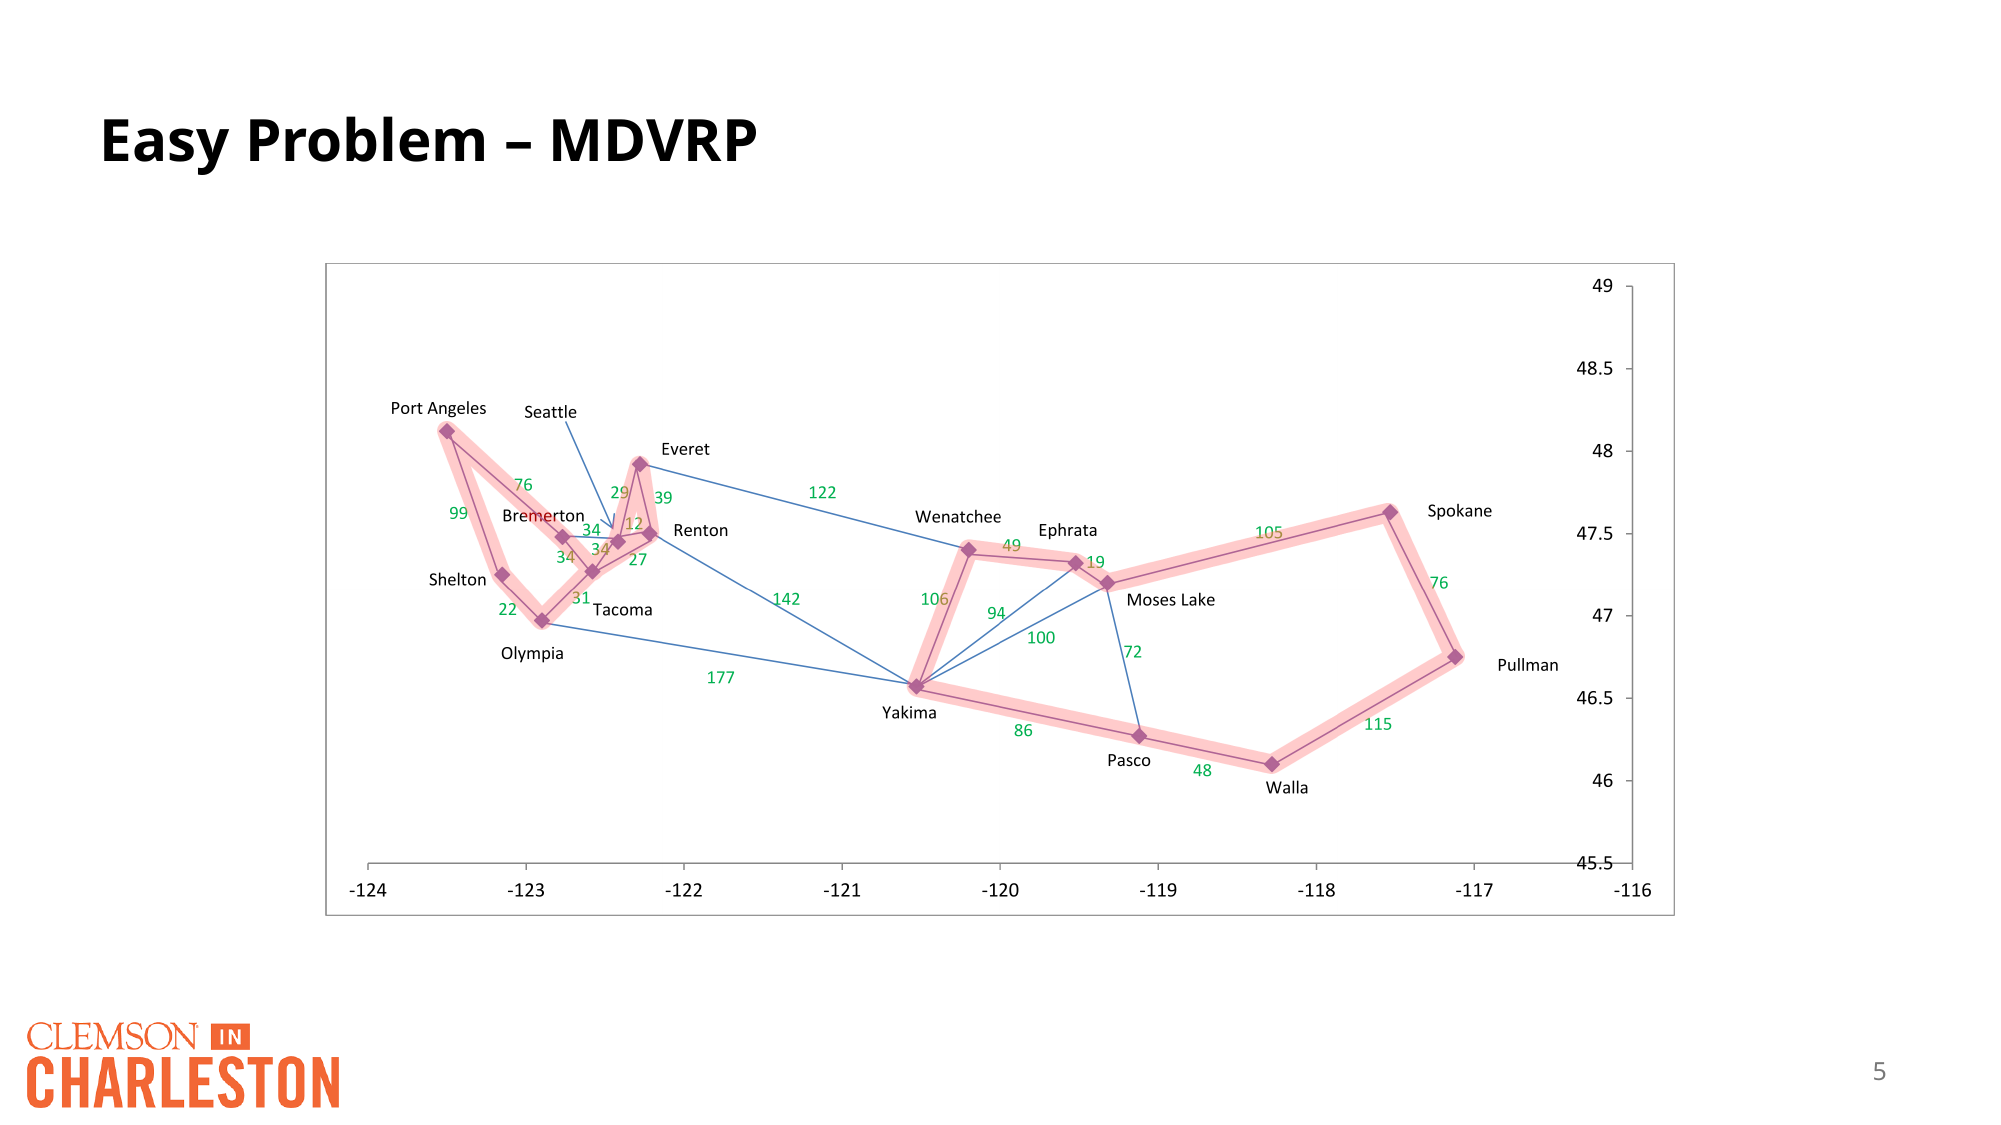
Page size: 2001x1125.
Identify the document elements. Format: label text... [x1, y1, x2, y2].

picture [325, 263, 1675, 916]
title Easy Problem – MDVRP [99, 44, 1900, 233]
picture [27, 1022, 339, 1108]
